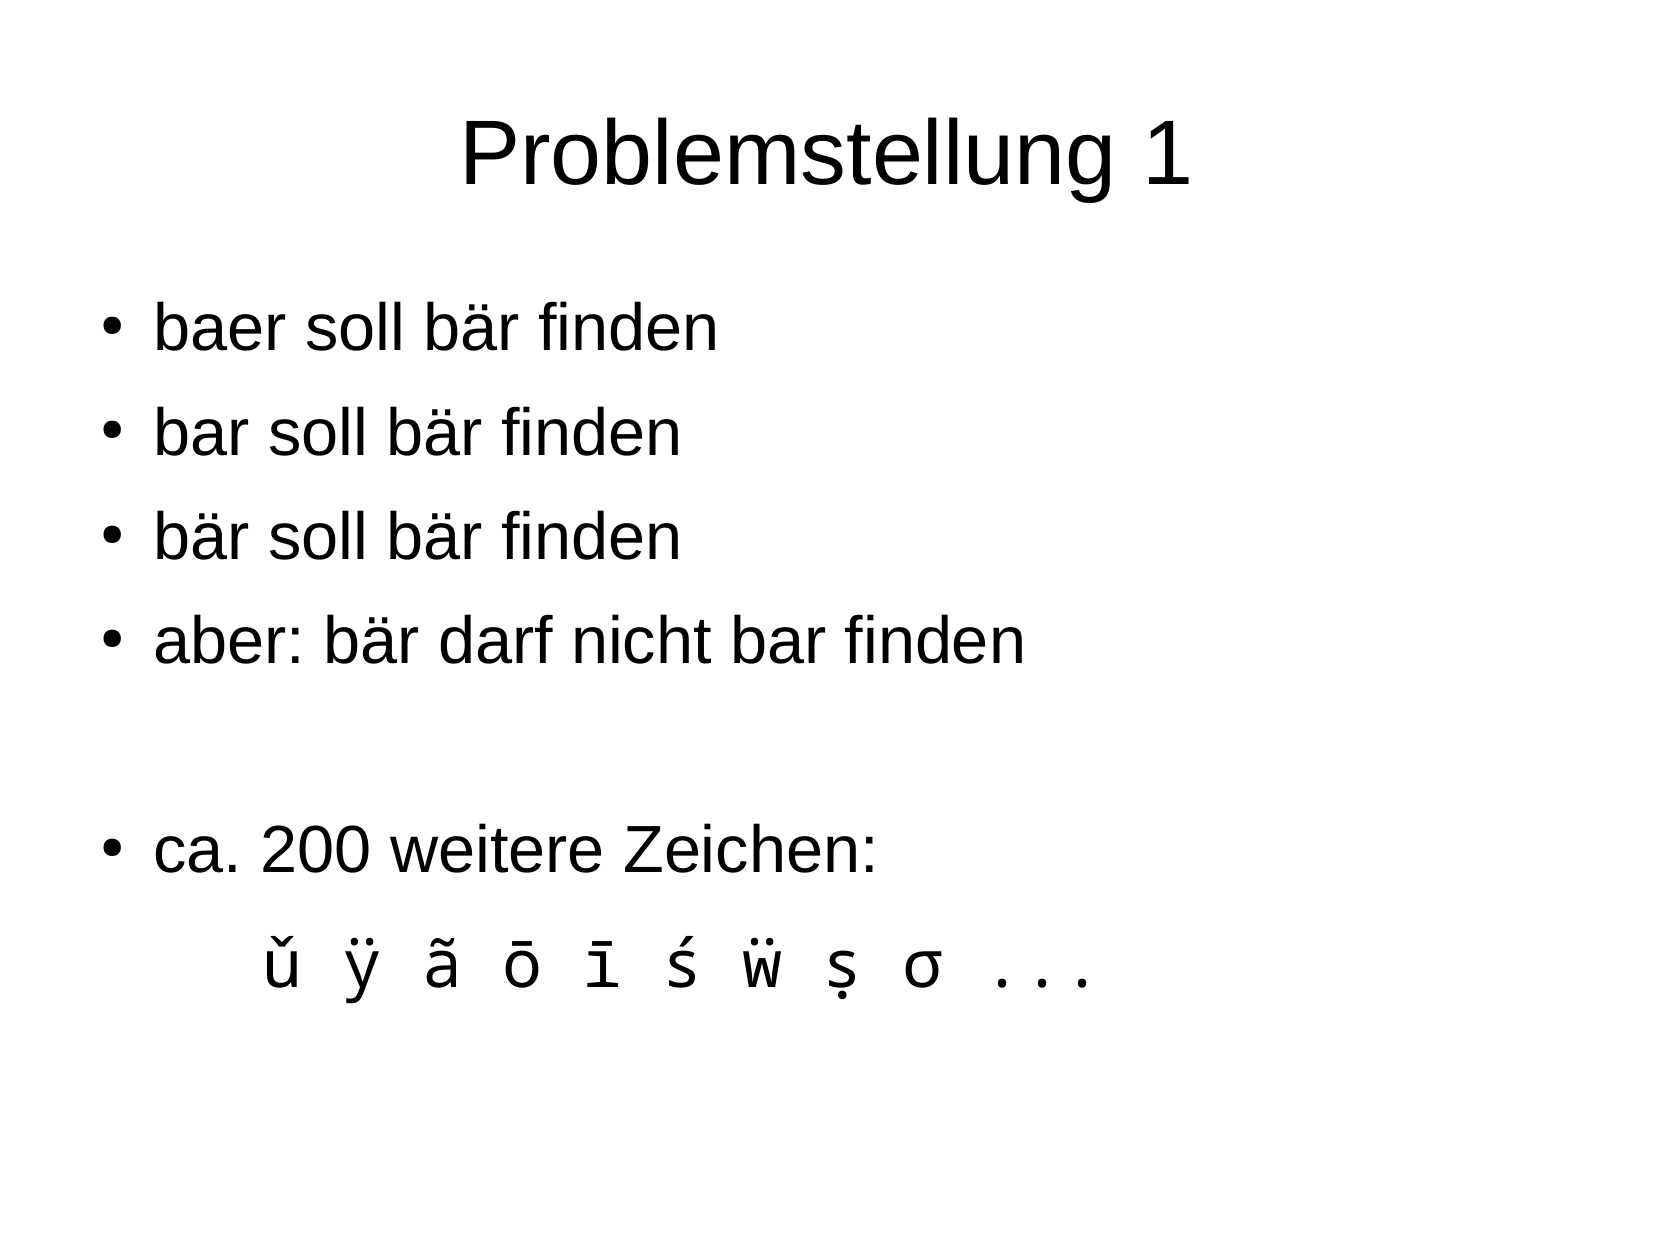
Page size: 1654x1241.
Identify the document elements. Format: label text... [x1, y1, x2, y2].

title Problemstellung 1 [82, 49, 1571, 257]
list baer soll bär finden bar soll bär finden bär soll bär finden aber: bär darf nicht bar finden ca. 200 weitere Zeichen: ǔ ÿ ã ō ī ś ẅ ṣ σ ... [82, 290, 1571, 1010]
